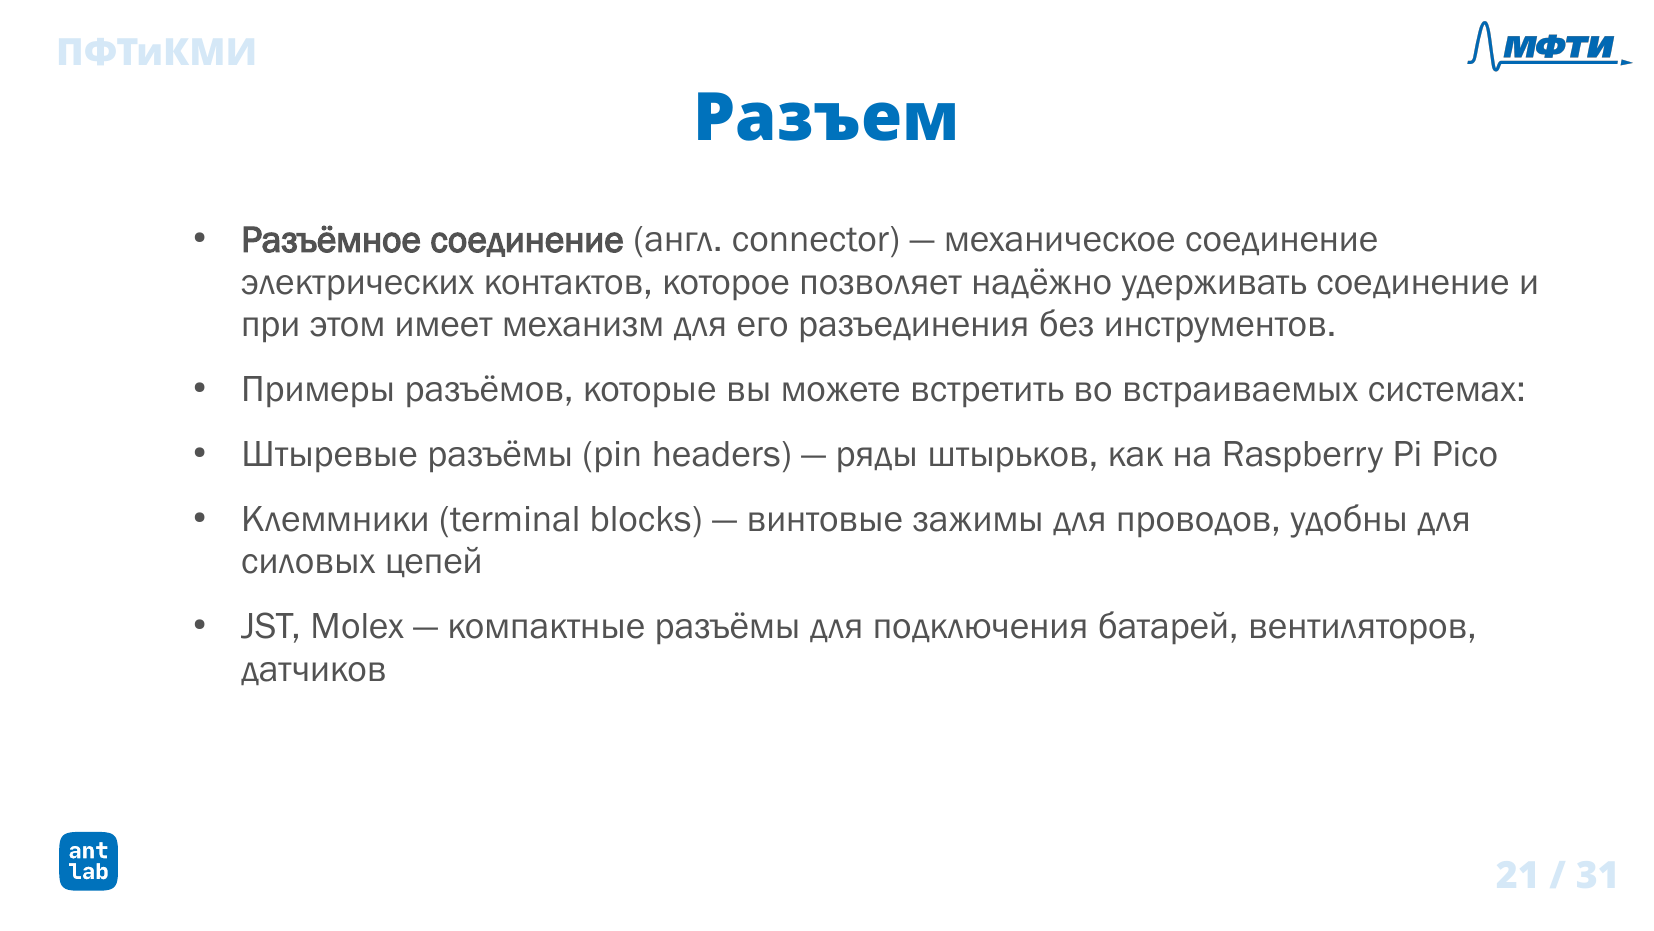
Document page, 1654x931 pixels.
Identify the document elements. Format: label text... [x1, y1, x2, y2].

picture [1446, 0, 1654, 93]
title Разъем [82, 20, 1571, 209]
list Разъёмное соединение (англ. connector) — механическое соединение электрических контактов, которое позволяет надёжно удерживать соединение и при этом имеет механизм для его разъединения без инструментов. Примеры разъёмов, которые вы можете встретить во встраиваемых системах: Штыревые разъёмы (pin headers) — ряды штырьков, как на Raspberry Pi Pico Клеммники (terminal blocks) — винтовые зажимы для проводов, удобны для силовых цепей JST, Molex — компактные разъёмы для подключения батарей, вентиляторов, датчиков [177, 217, 1571, 768]
